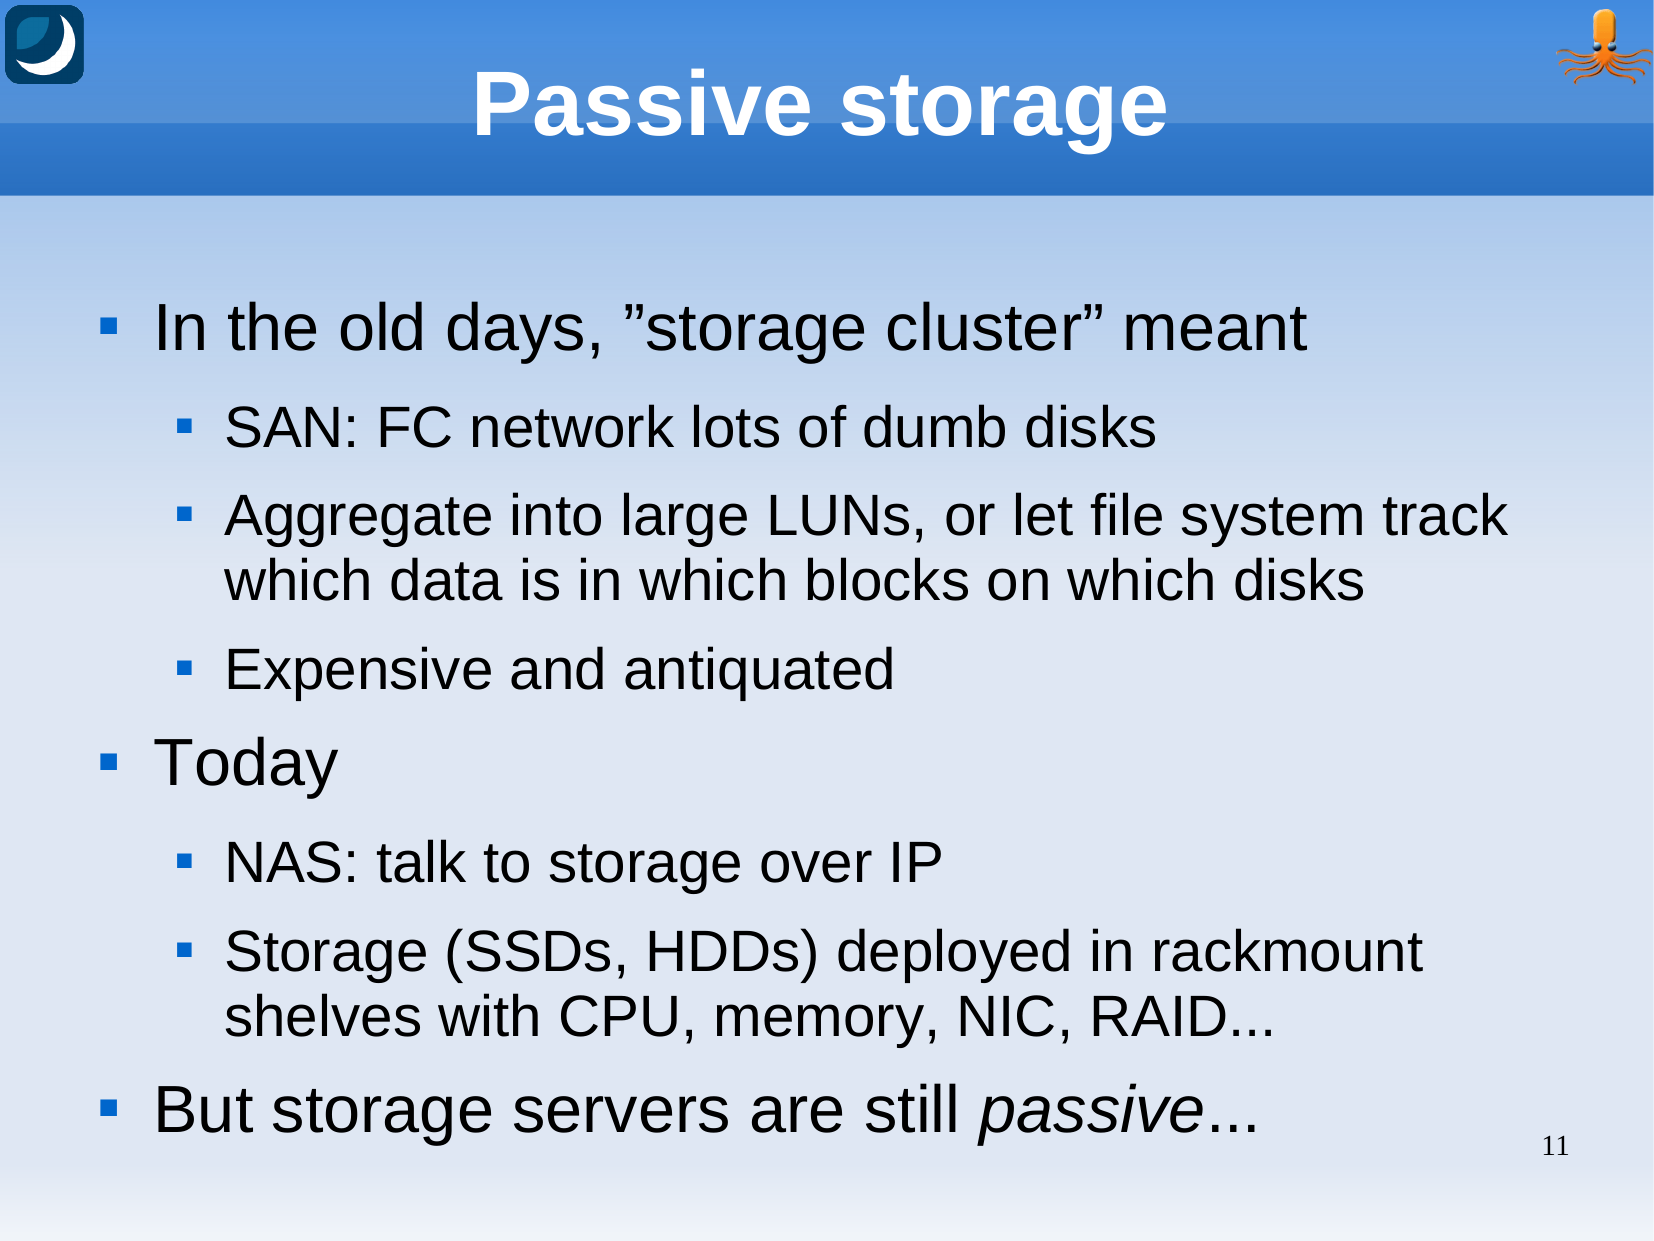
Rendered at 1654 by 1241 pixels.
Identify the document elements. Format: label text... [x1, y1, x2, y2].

list In the old days, ”storage cluster” meant SAN: FC network lots of dumb disks Aggregate into large LUNs, or let file system track which data is in which blocks on which disks Expensive and antiquated Today NAS: talk to storage over IP Storage (SSDs, HDDs) deployed in rackmount shelves with CPU, memory, NIC, RAID... But storage servers are still passive... [82, 290, 1571, 1147]
picture [0, 0, 1654, 1241]
title Passive storage [76, 0, 1565, 208]
